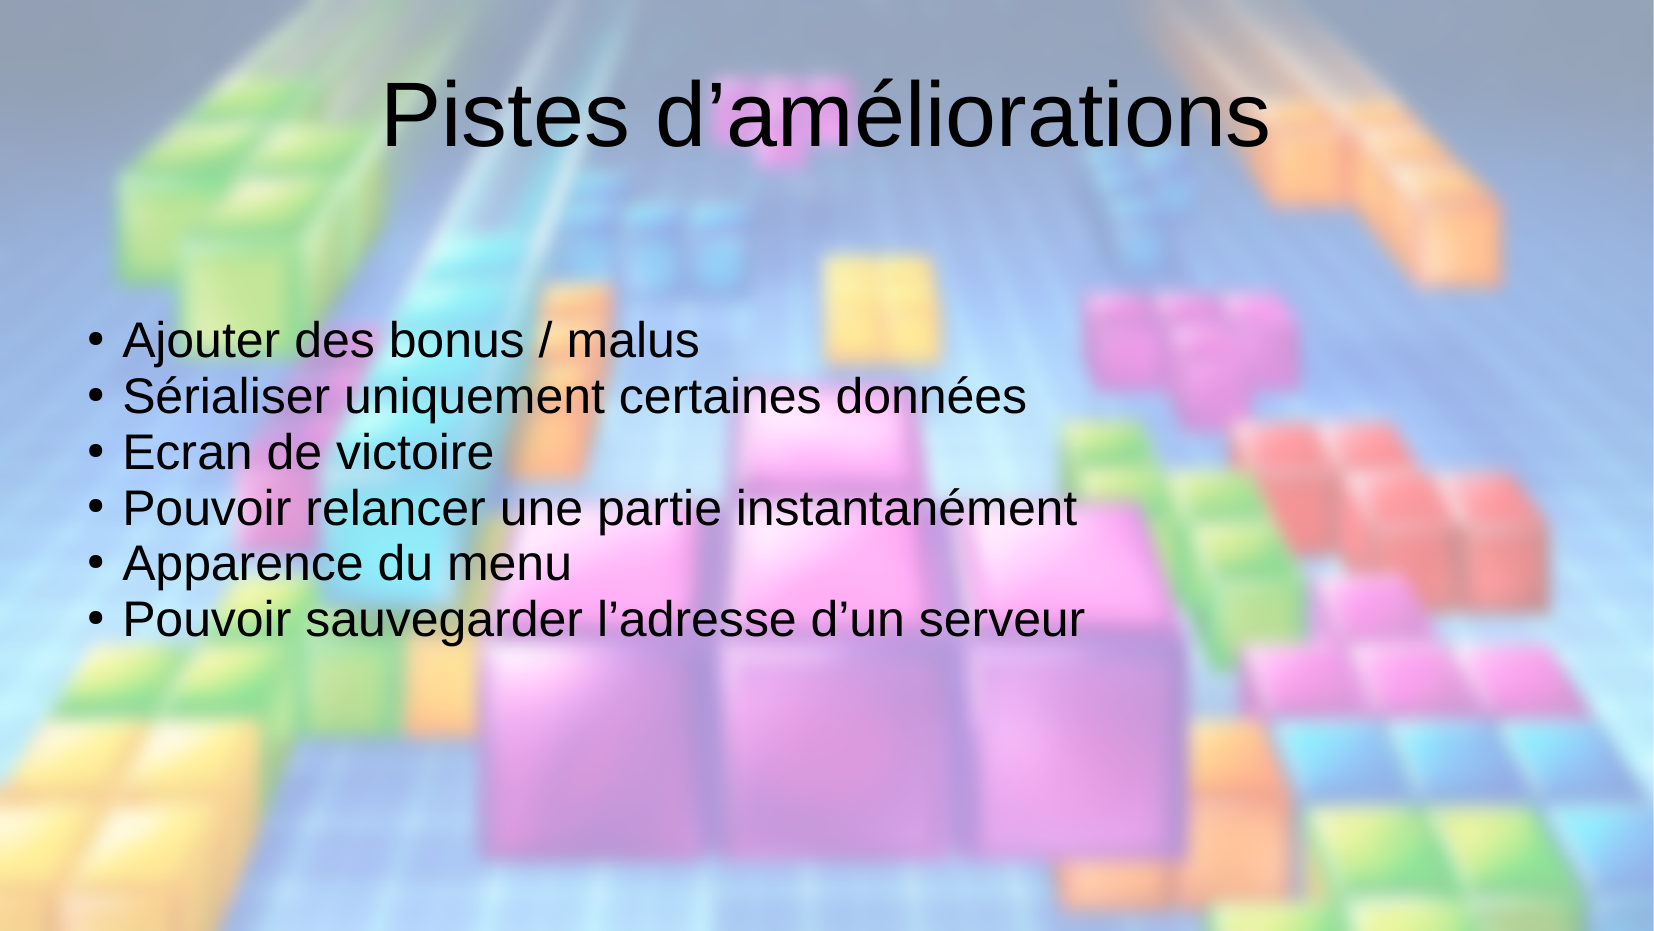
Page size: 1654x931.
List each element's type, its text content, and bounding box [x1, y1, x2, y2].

subtitle Ajouter des bonus / malus Sérialiser uniquement certaines données Ecran de victoire Pouvoir relancer une partie instantanément Apparence du menu Pouvoir sauvegarder l’adresse d’un serveur [86, 210, 1576, 750]
title Pistes d’améliorations [82, 37, 1571, 193]
picture [0, 0, 1654, 931]
